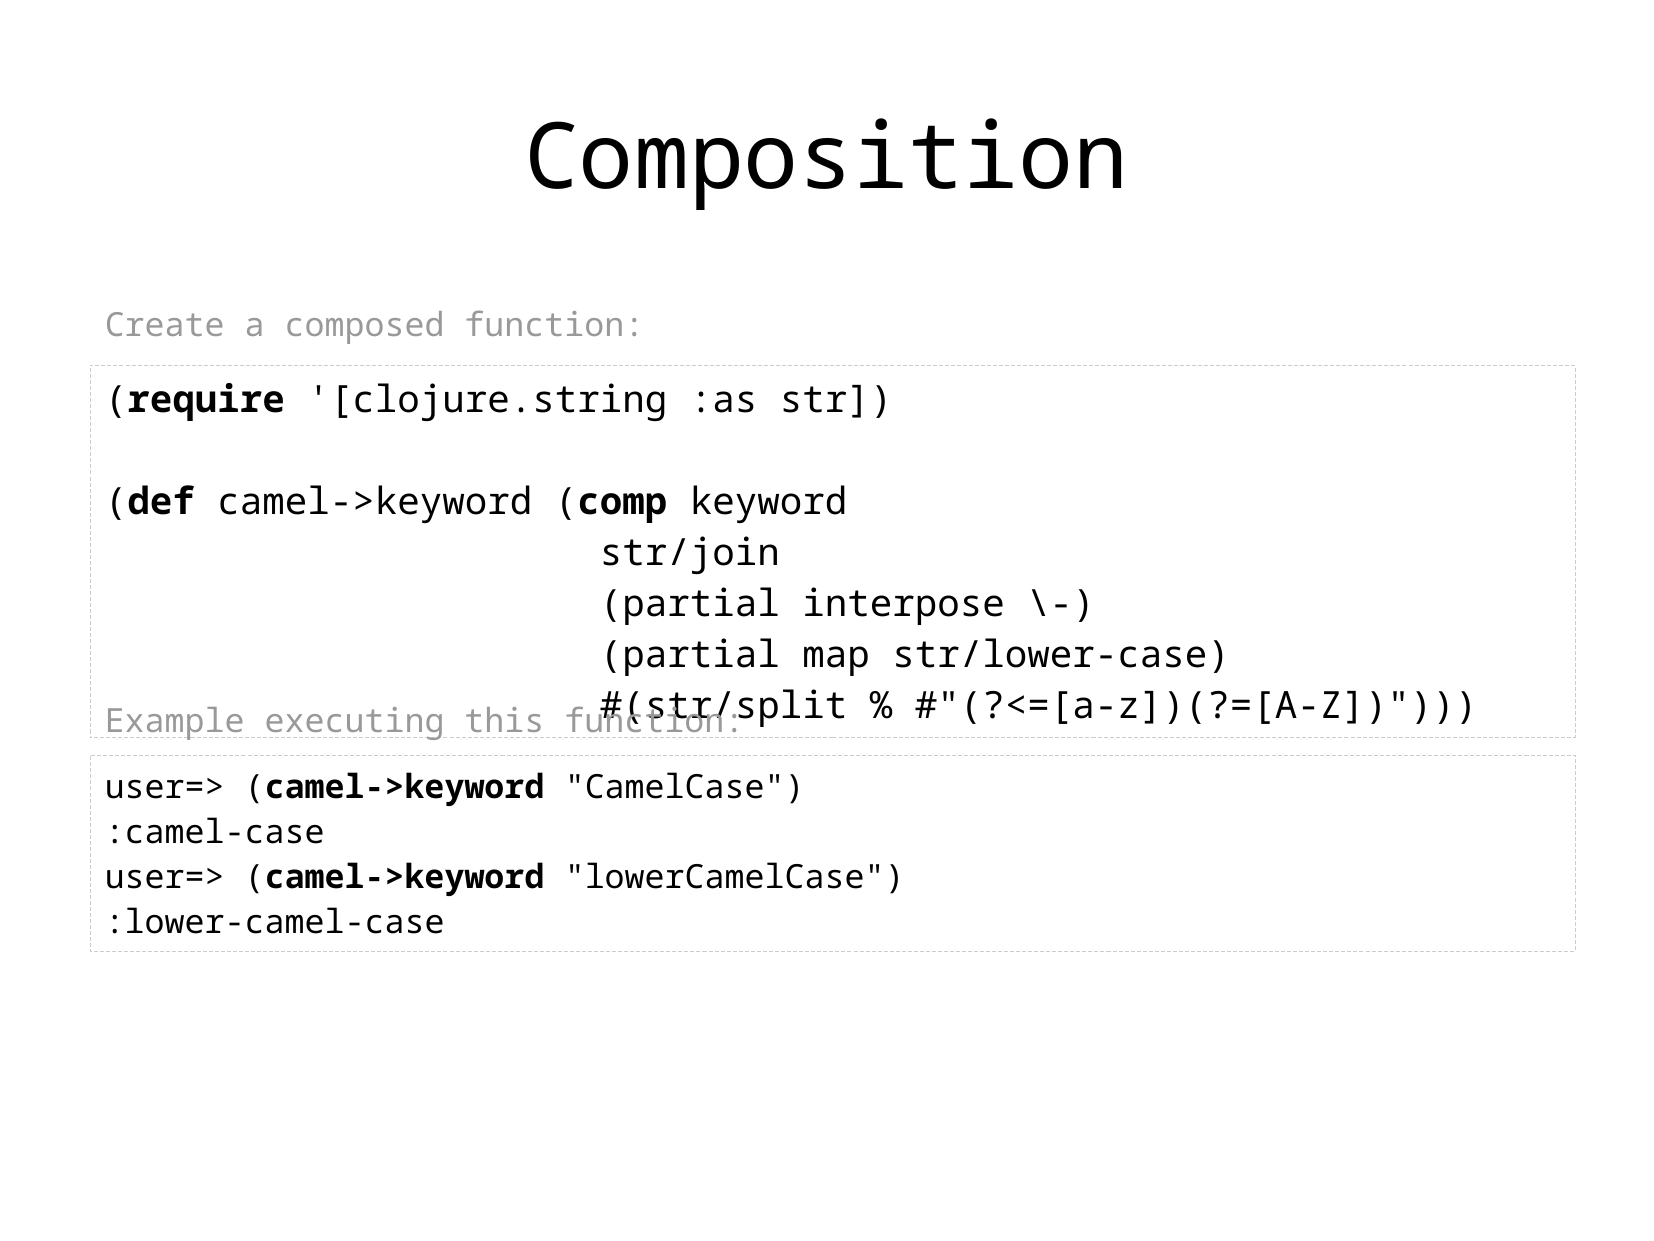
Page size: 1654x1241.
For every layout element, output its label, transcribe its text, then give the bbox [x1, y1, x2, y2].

title Composition [82, 49, 1571, 257]
text_box Create a composed function: [90, 293, 1306, 342]
text_box Example executing this function: [90, 689, 856, 738]
text_box user=> (camel->keyword "CamelCase") :camel-case user=> (camel->keyword "lowerCamelCase") :lower-camel-case [90, 755, 1576, 904]
text_box (require '[clojure.string :as str]) (def camel->keyword (comp keyword str/join (partial interpose \-) (partial map str/lower-case) #(str/split % #"(?<=[a-z])(?=[A-Z])"))) [90, 365, 1576, 643]
